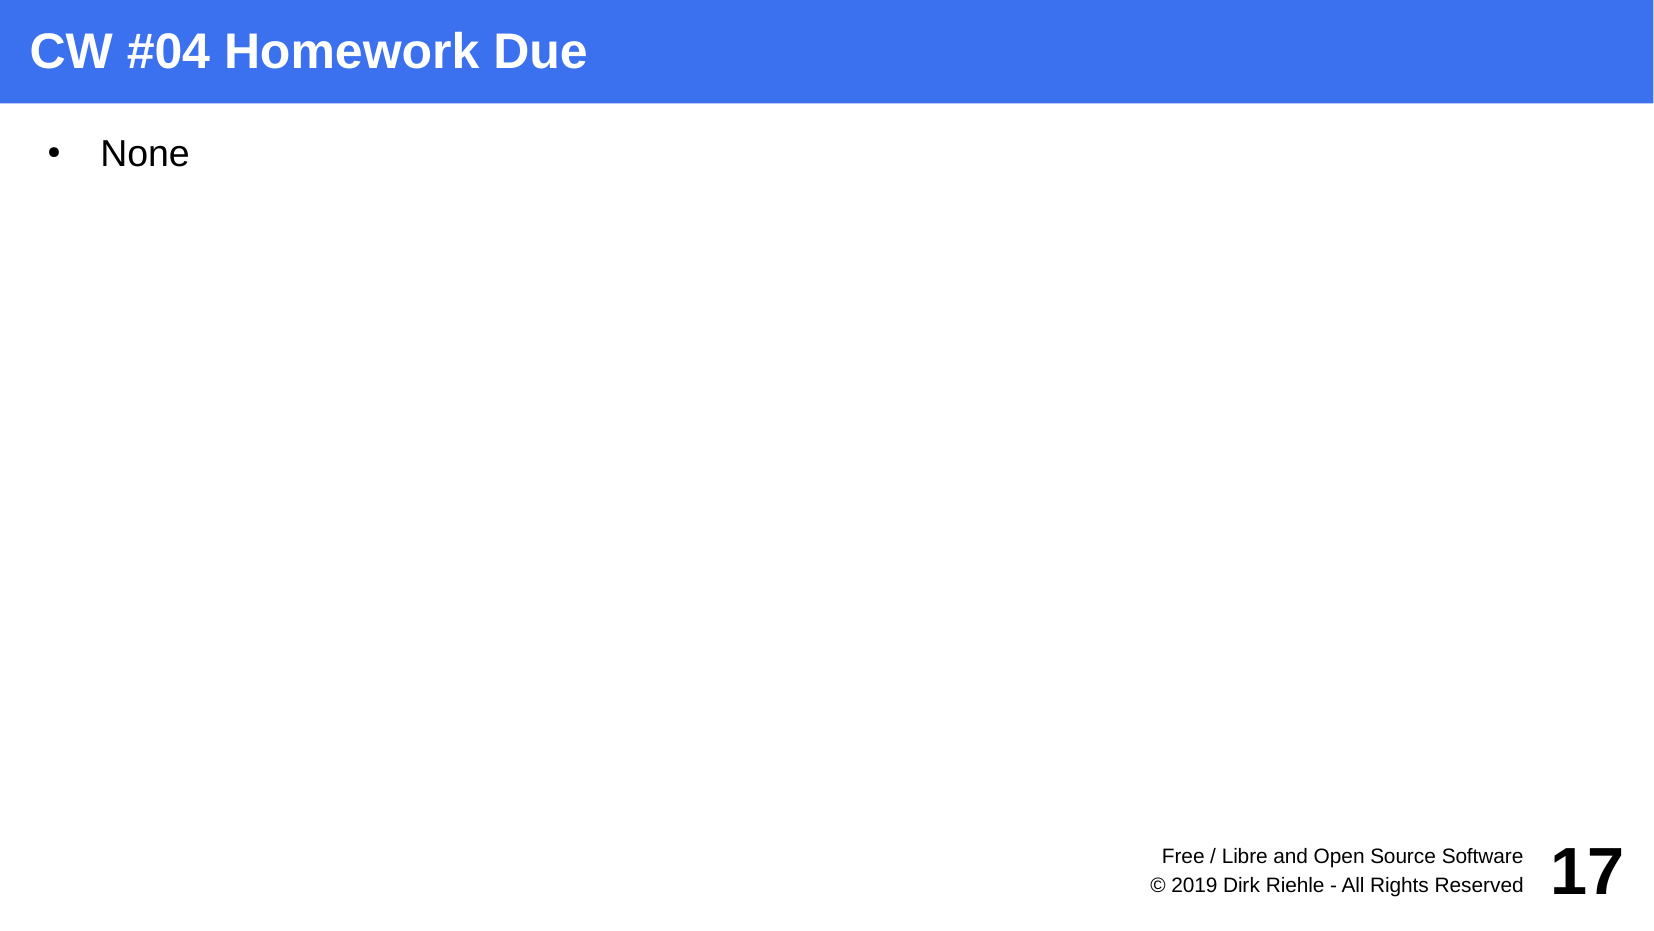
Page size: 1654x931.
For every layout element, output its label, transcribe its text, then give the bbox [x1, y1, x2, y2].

list None [29, 132, 1625, 813]
title CW #04 Homework Due [0, 0, 1654, 104]
